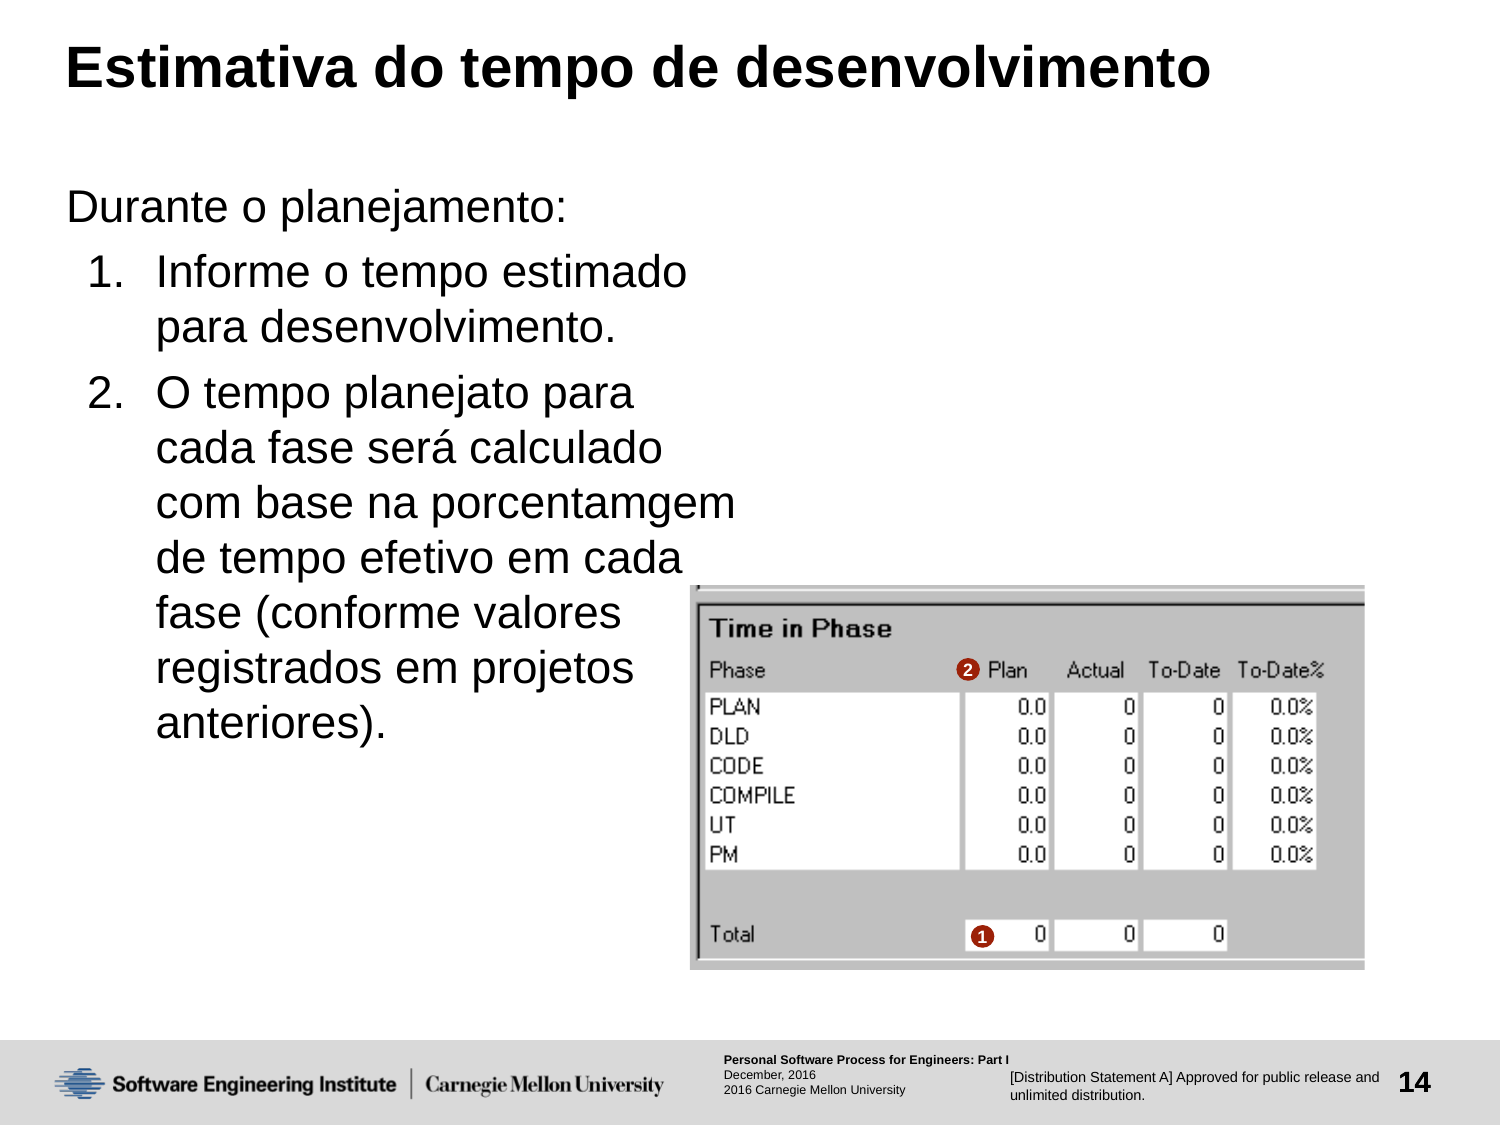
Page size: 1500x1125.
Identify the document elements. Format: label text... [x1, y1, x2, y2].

picture [690, 585, 1365, 970]
picture [46, 1061, 673, 1104]
title Estimativa do tempo de desenvolvimento [65, 37, 1313, 148]
list Durante o planejamento: Informe o tempo estimado para desenvolvimento. O tempo planejato para cada fase será calculado com base na porcentamgem de tempo efetivo em cada fase (conforme valores registrados em projetos anteriores). [65, 176, 738, 891]
